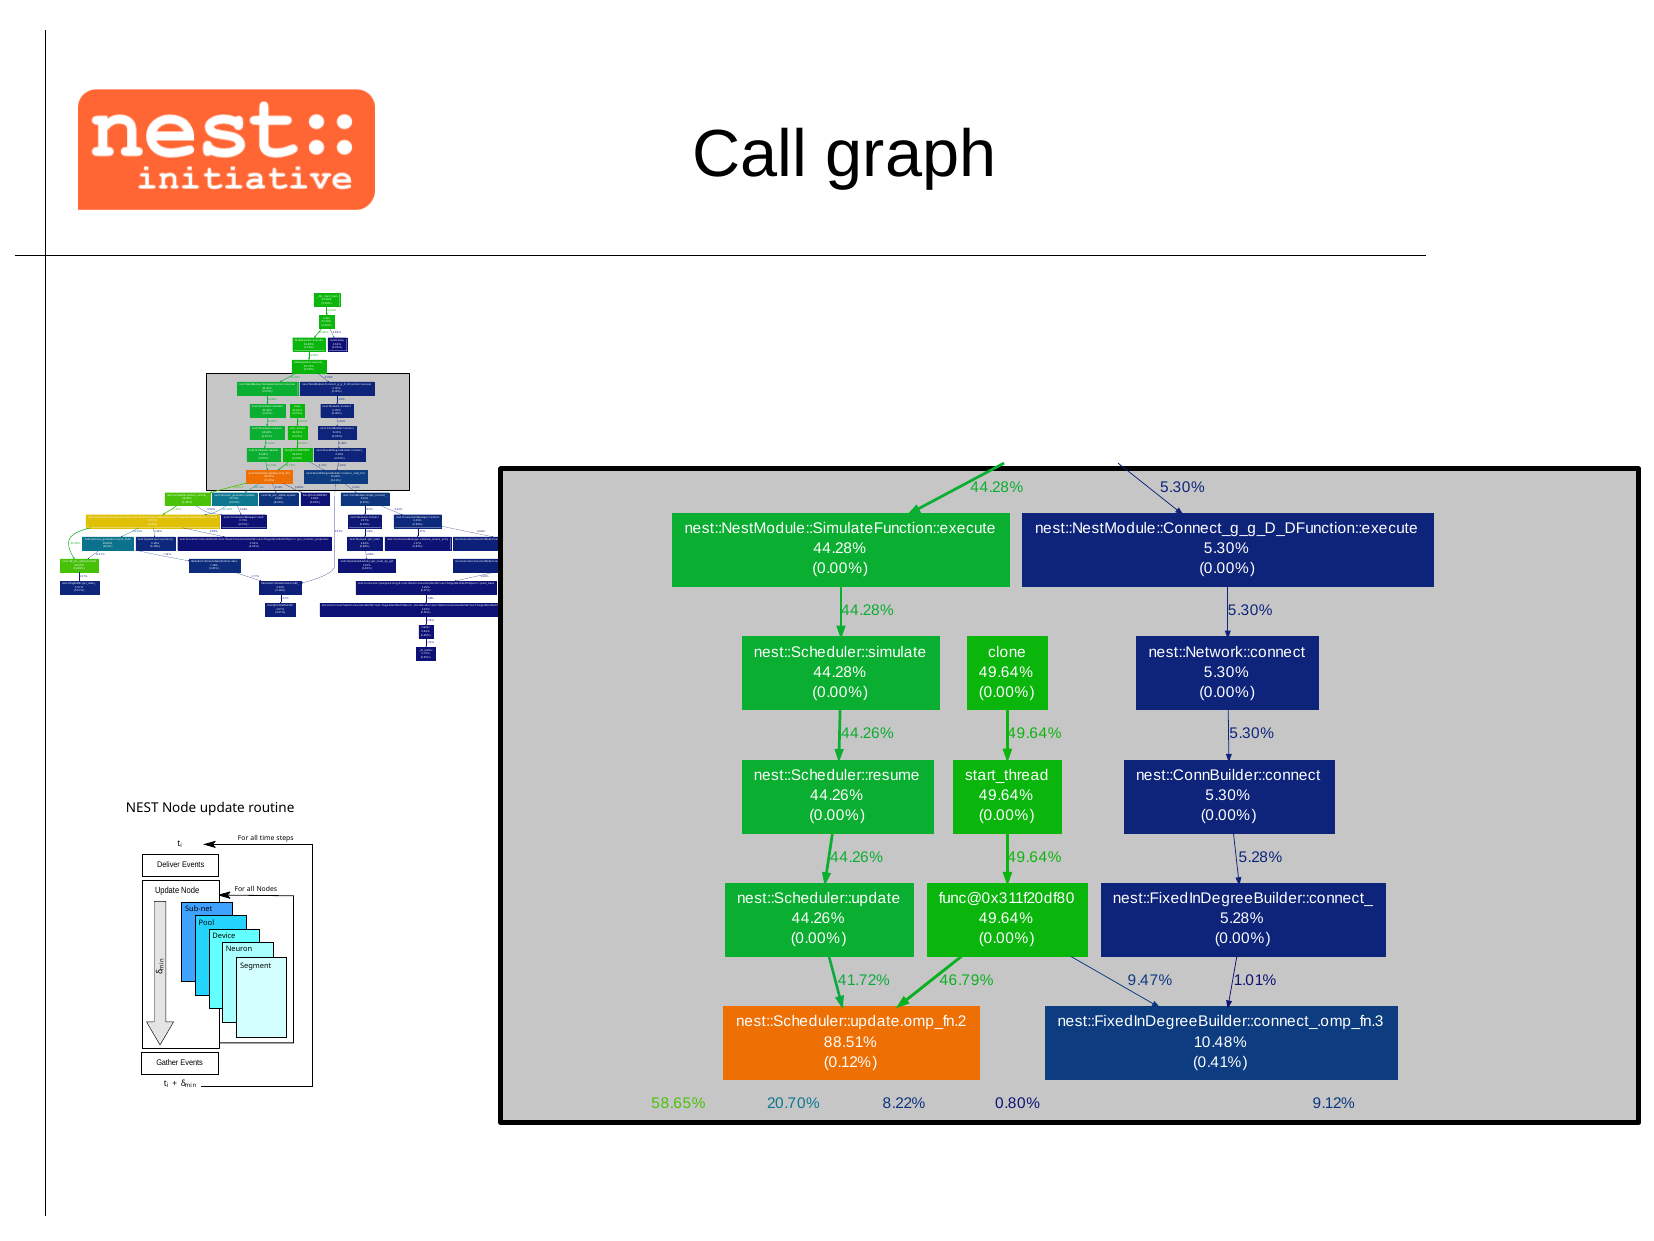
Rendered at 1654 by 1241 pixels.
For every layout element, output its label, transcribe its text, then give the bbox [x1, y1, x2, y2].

picture [78, 89, 376, 211]
title Call graph [82, 49, 1571, 257]
picture [60, 285, 1642, 1126]
